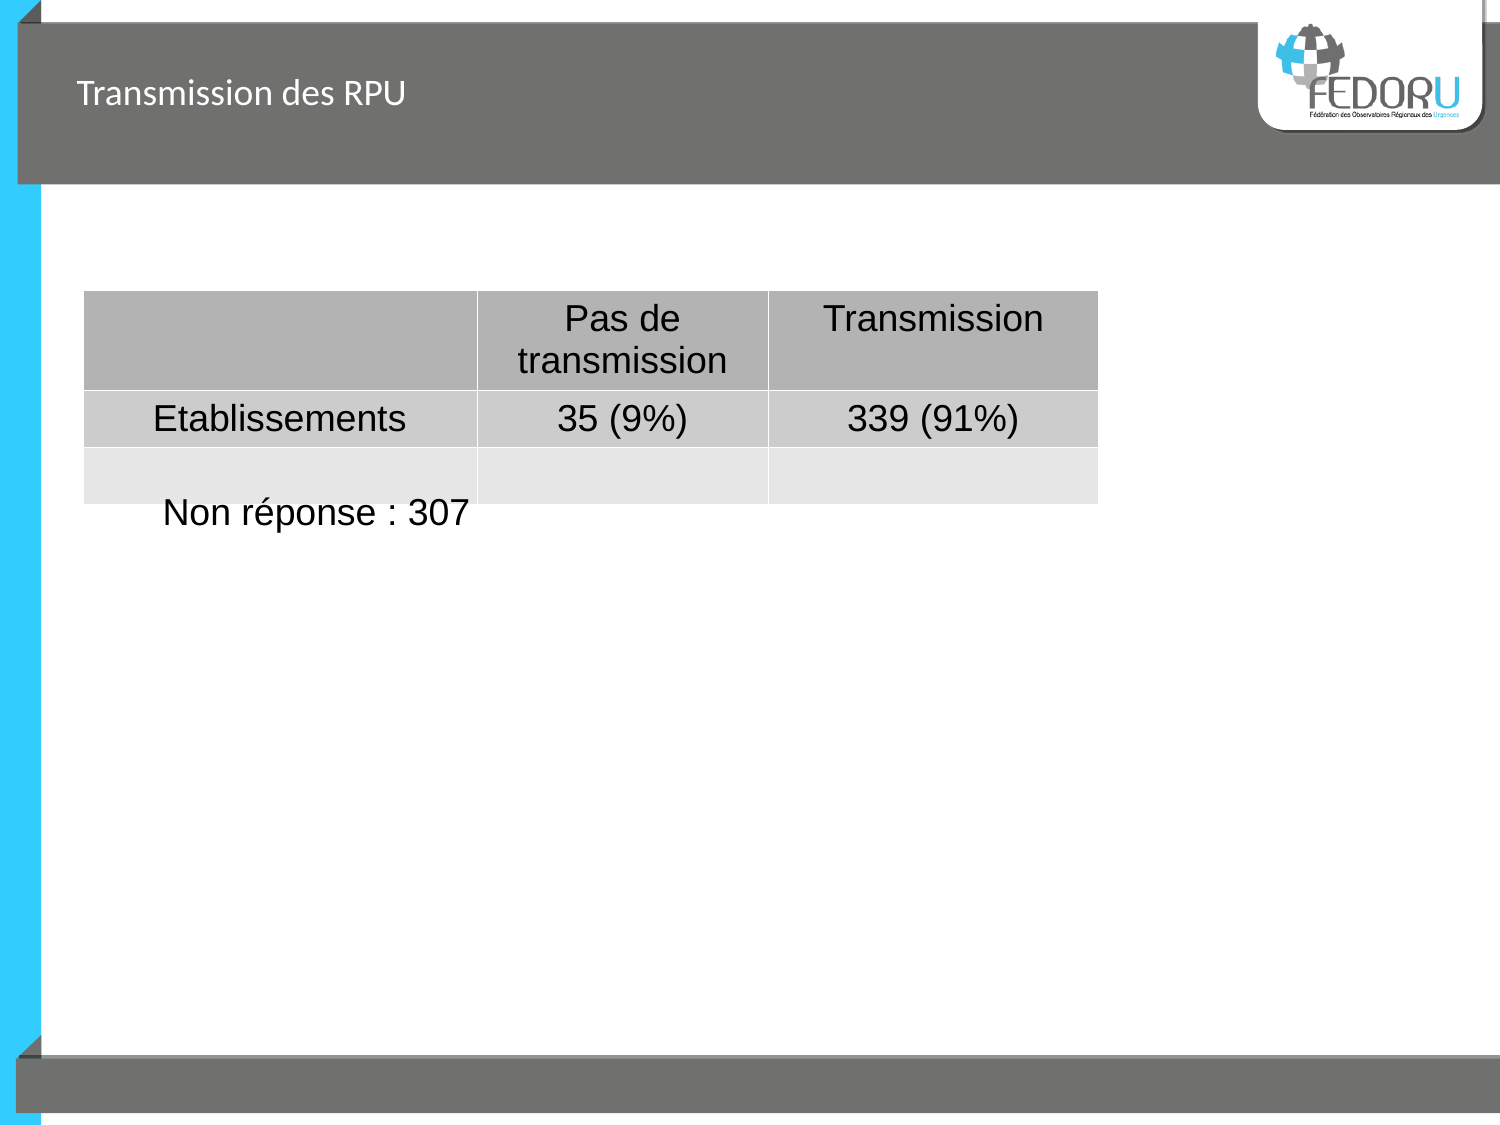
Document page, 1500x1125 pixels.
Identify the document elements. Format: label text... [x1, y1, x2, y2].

title Transmission des RPU [76, 30, 1223, 161]
table_header Transmission [769, 291, 1098, 390]
text_box Non réponse : 307 [147, 484, 632, 542]
table_header Pas de transmission [478, 291, 768, 390]
table_cell [769, 448, 1098, 504]
picture [1275, 20, 1459, 118]
table_cell Etablissements [84, 391, 477, 447]
table_cell [478, 448, 768, 504]
table_cell 339 (91%) [769, 391, 1098, 447]
table_cell [84, 448, 477, 504]
table_cell 35 (9%) [478, 391, 768, 447]
table_header [84, 291, 477, 390]
